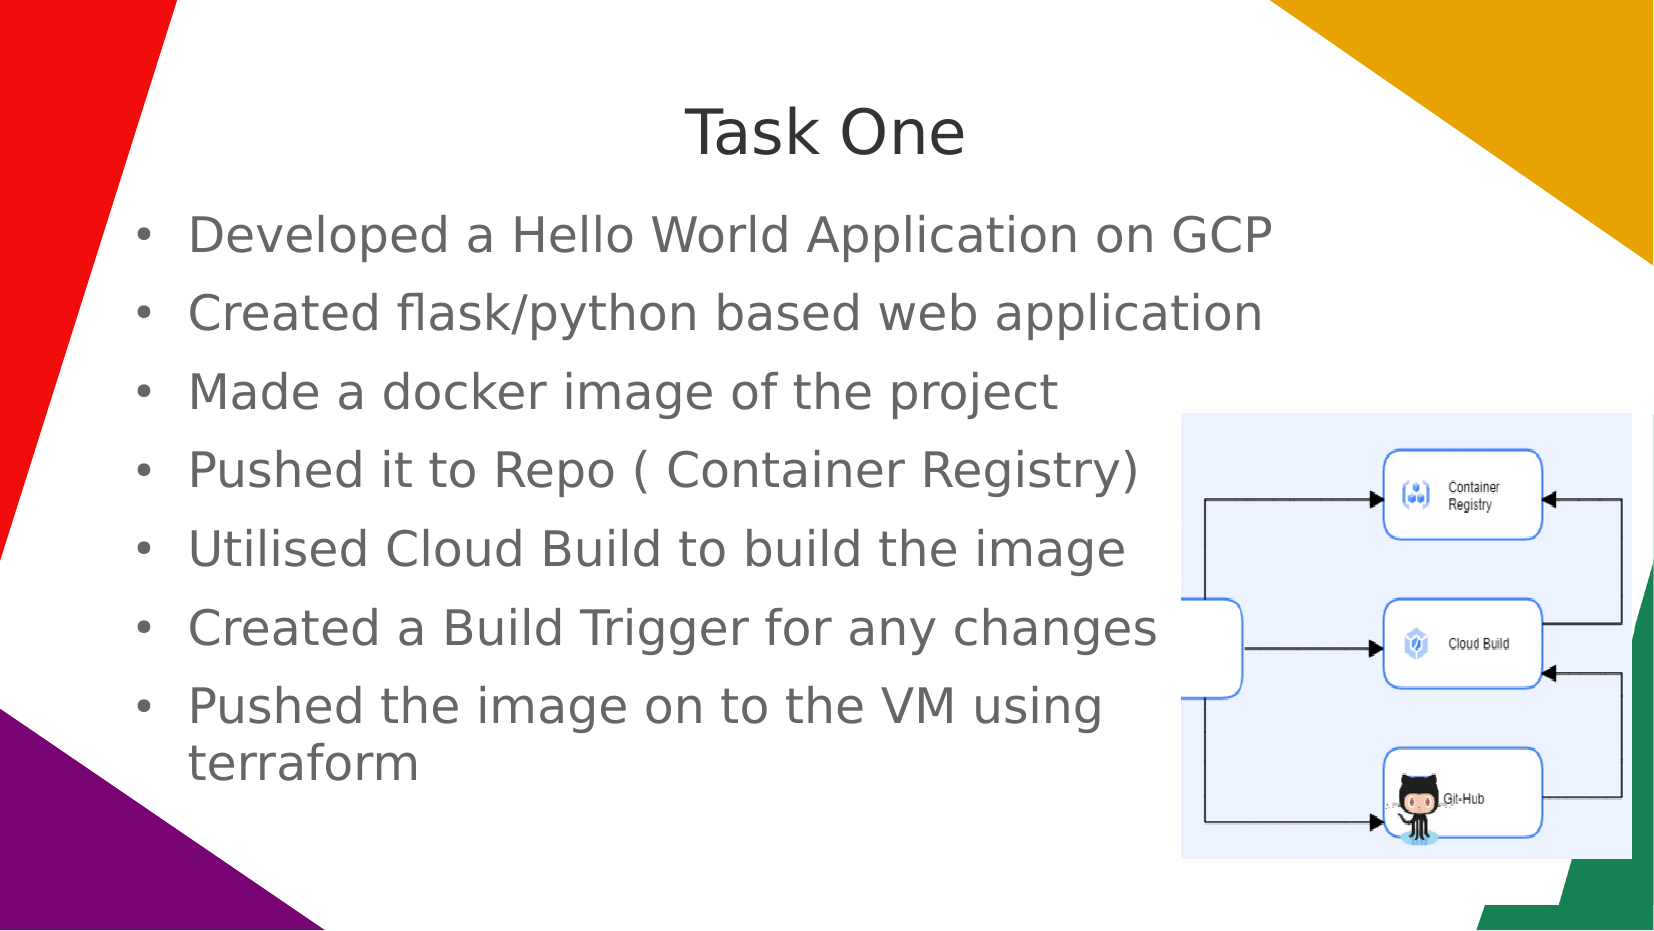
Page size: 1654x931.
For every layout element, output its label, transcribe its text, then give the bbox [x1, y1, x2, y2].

list Developed a Hello World Application on GCP Created flask/python based web application Made a docker image of the project Pushed it to Repo ( Container Registry) Utilised Cloud Build to build the image Created a Build Trigger for any changes Pushed the image on to the VM using terraform [118, 206, 1536, 798]
title Task One [118, 59, 1536, 206]
picture [1181, 413, 1654, 905]
